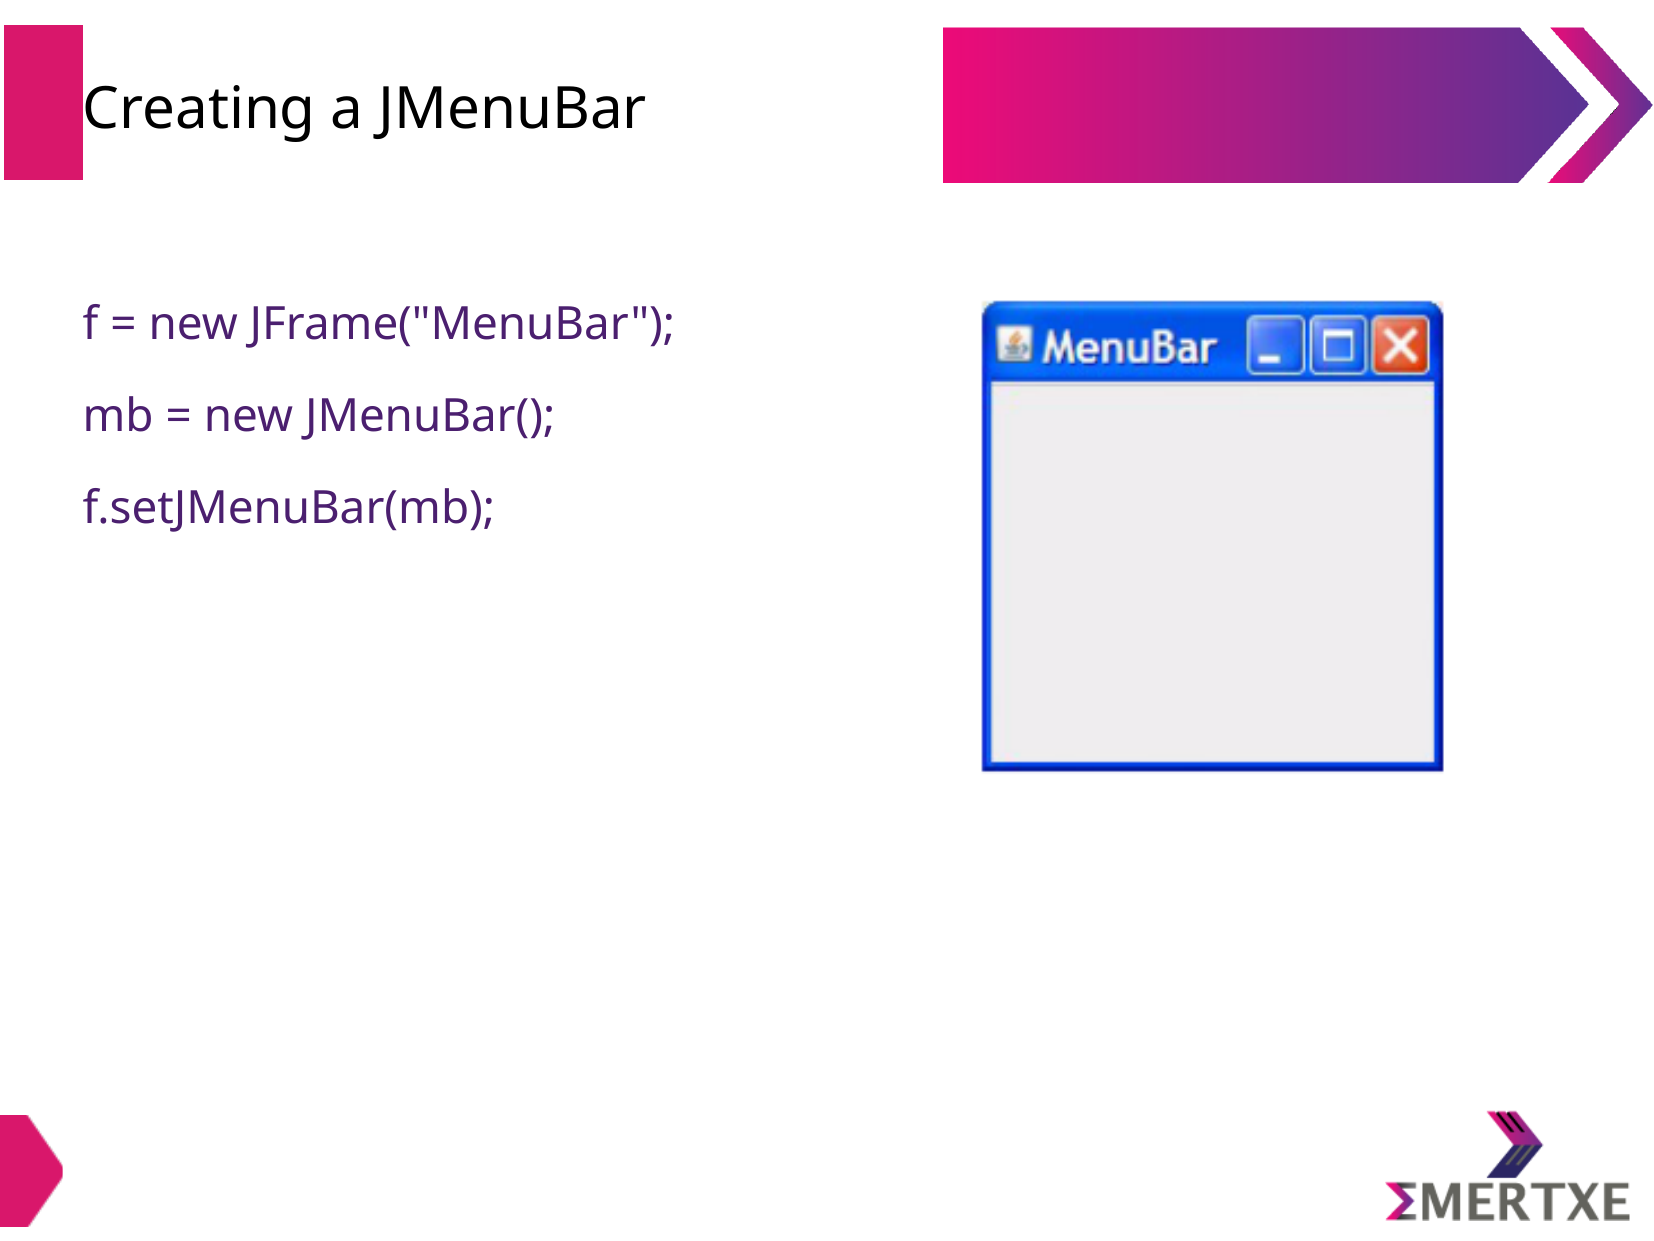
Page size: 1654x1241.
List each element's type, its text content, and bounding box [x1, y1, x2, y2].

list f = new JFrame("MenuBar"); mb = new JMenuBar(); f.setJMenuBar(mb); [82, 290, 1571, 1010]
picture [1571, 27, 1653, 183]
picture [1385, 1107, 1631, 1221]
title Creating a JMenuBar [82, 2, 1571, 210]
picture [960, 281, 1471, 796]
